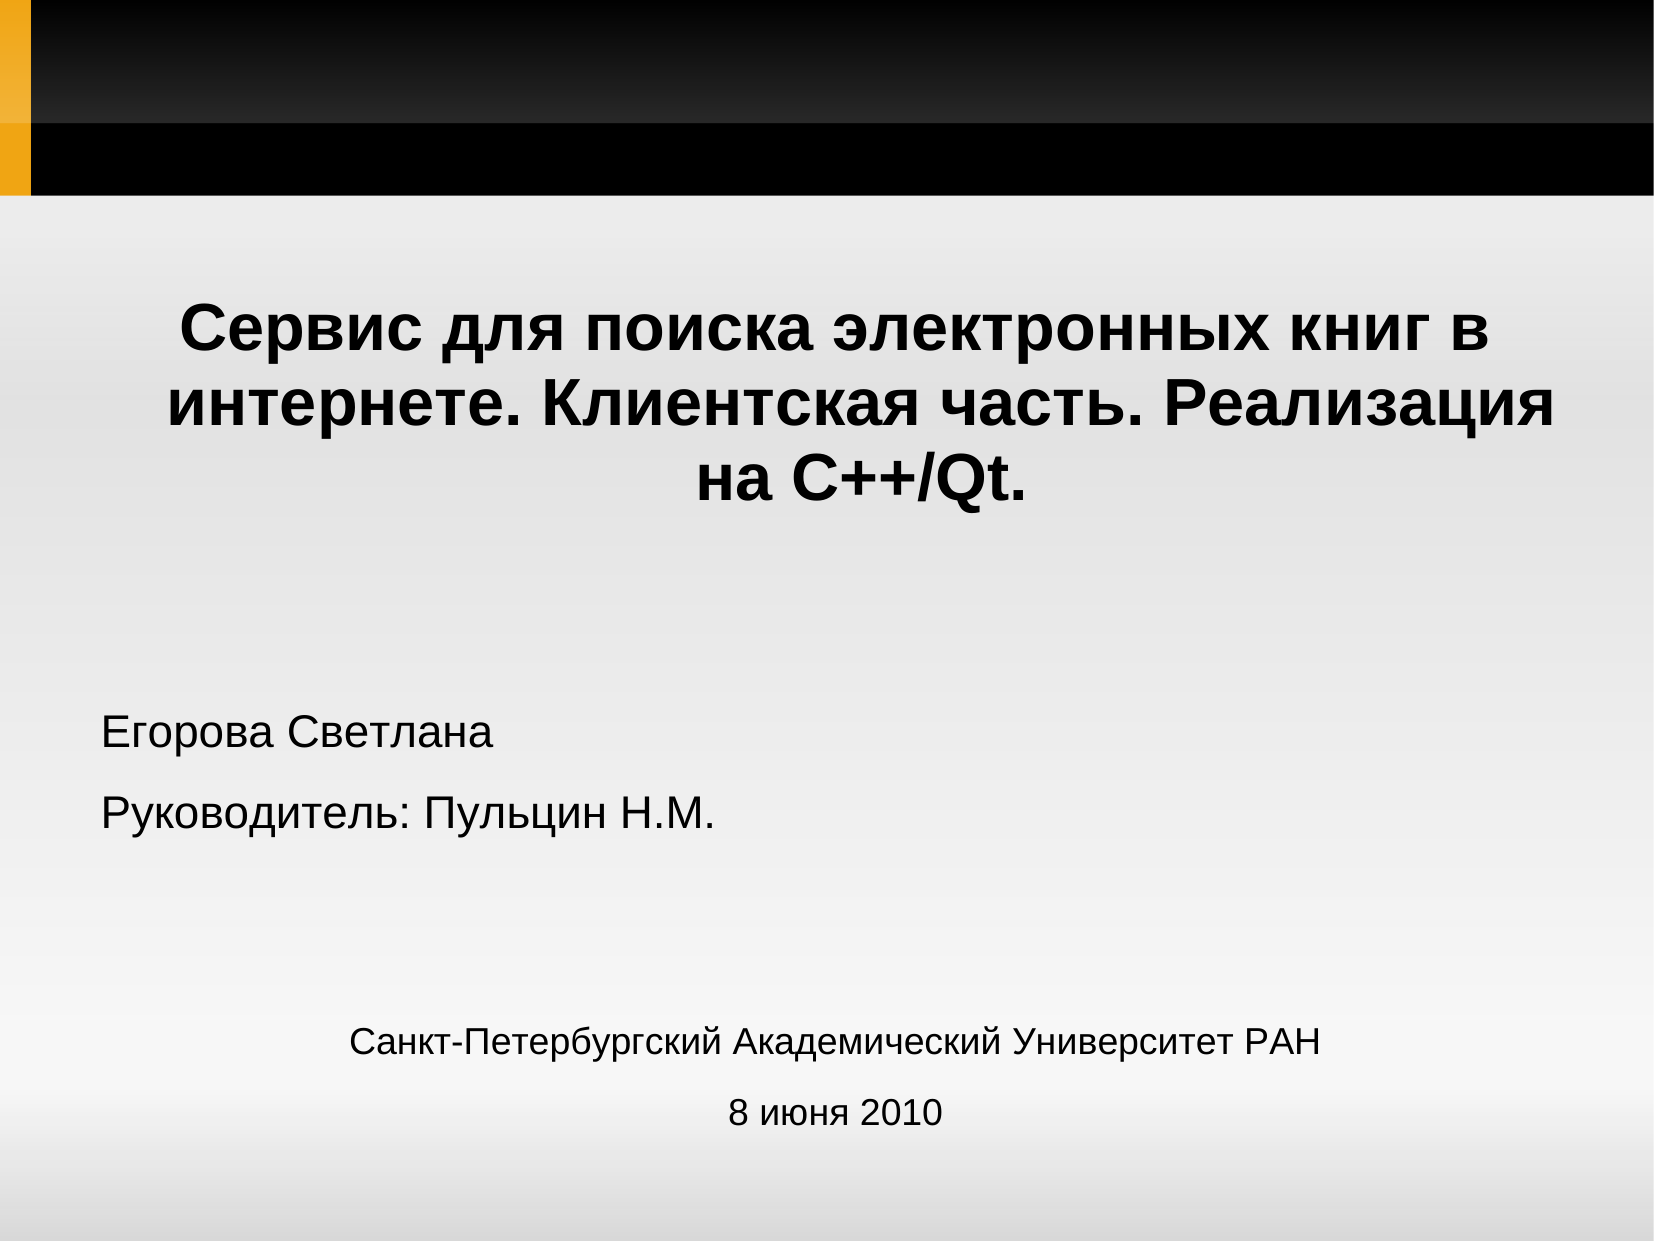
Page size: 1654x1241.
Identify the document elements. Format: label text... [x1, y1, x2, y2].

picture [0, 0, 1654, 1241]
list Сервис для поиска электронных книг в интернете. Клиентская часть. Реализация на С++/Qt. Егорова Светлана Руководитель: Пульцин Н.М. Санкт-Петербургский Академический Университет РАН 8 июня 2010 [82, 290, 1571, 1209]
